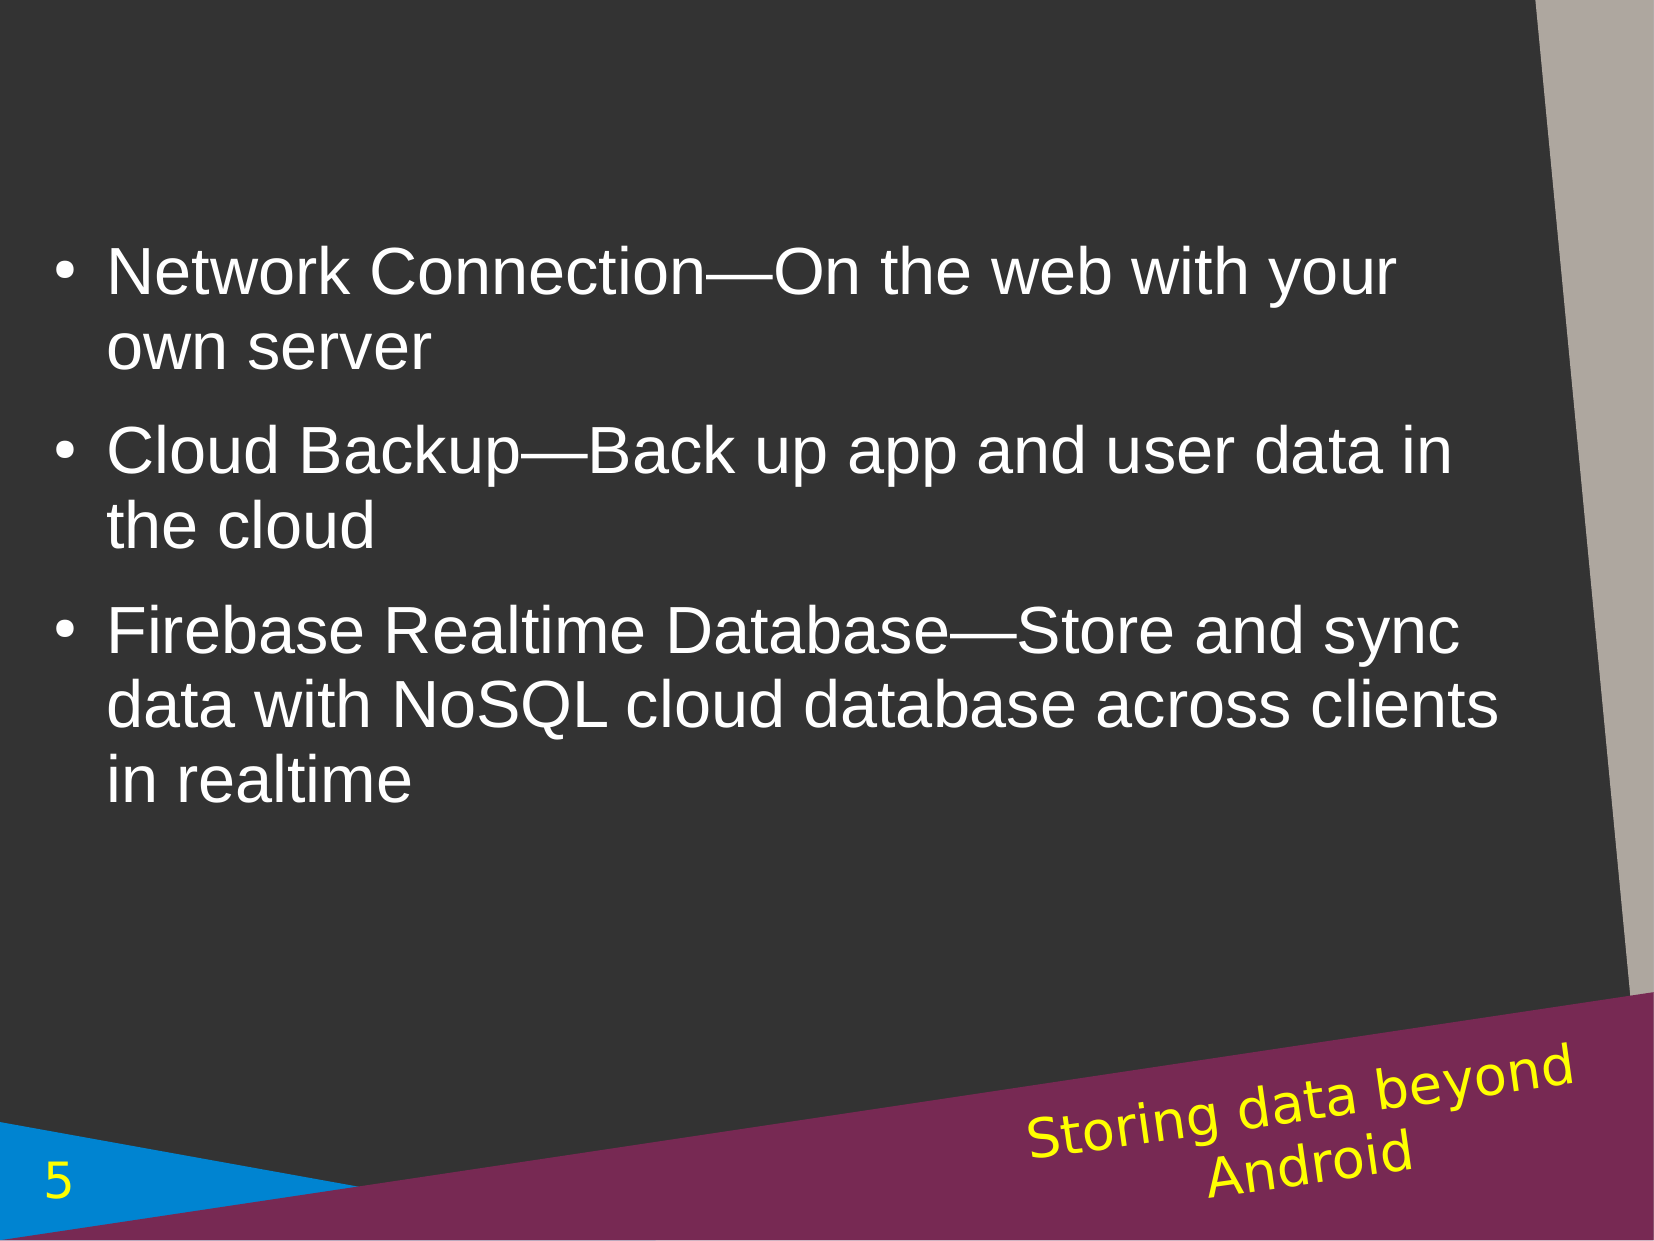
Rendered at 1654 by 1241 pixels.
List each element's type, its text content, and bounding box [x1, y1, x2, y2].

title Storing data beyond Android [956, 995, 1654, 1241]
list Network Connection—On the web with your own server Cloud Backup—Back up app and user data in the cloud Firebase Realtime Database—Store and sync data with NoSQL cloud database across clients in realtime [35, 59, 1524, 993]
